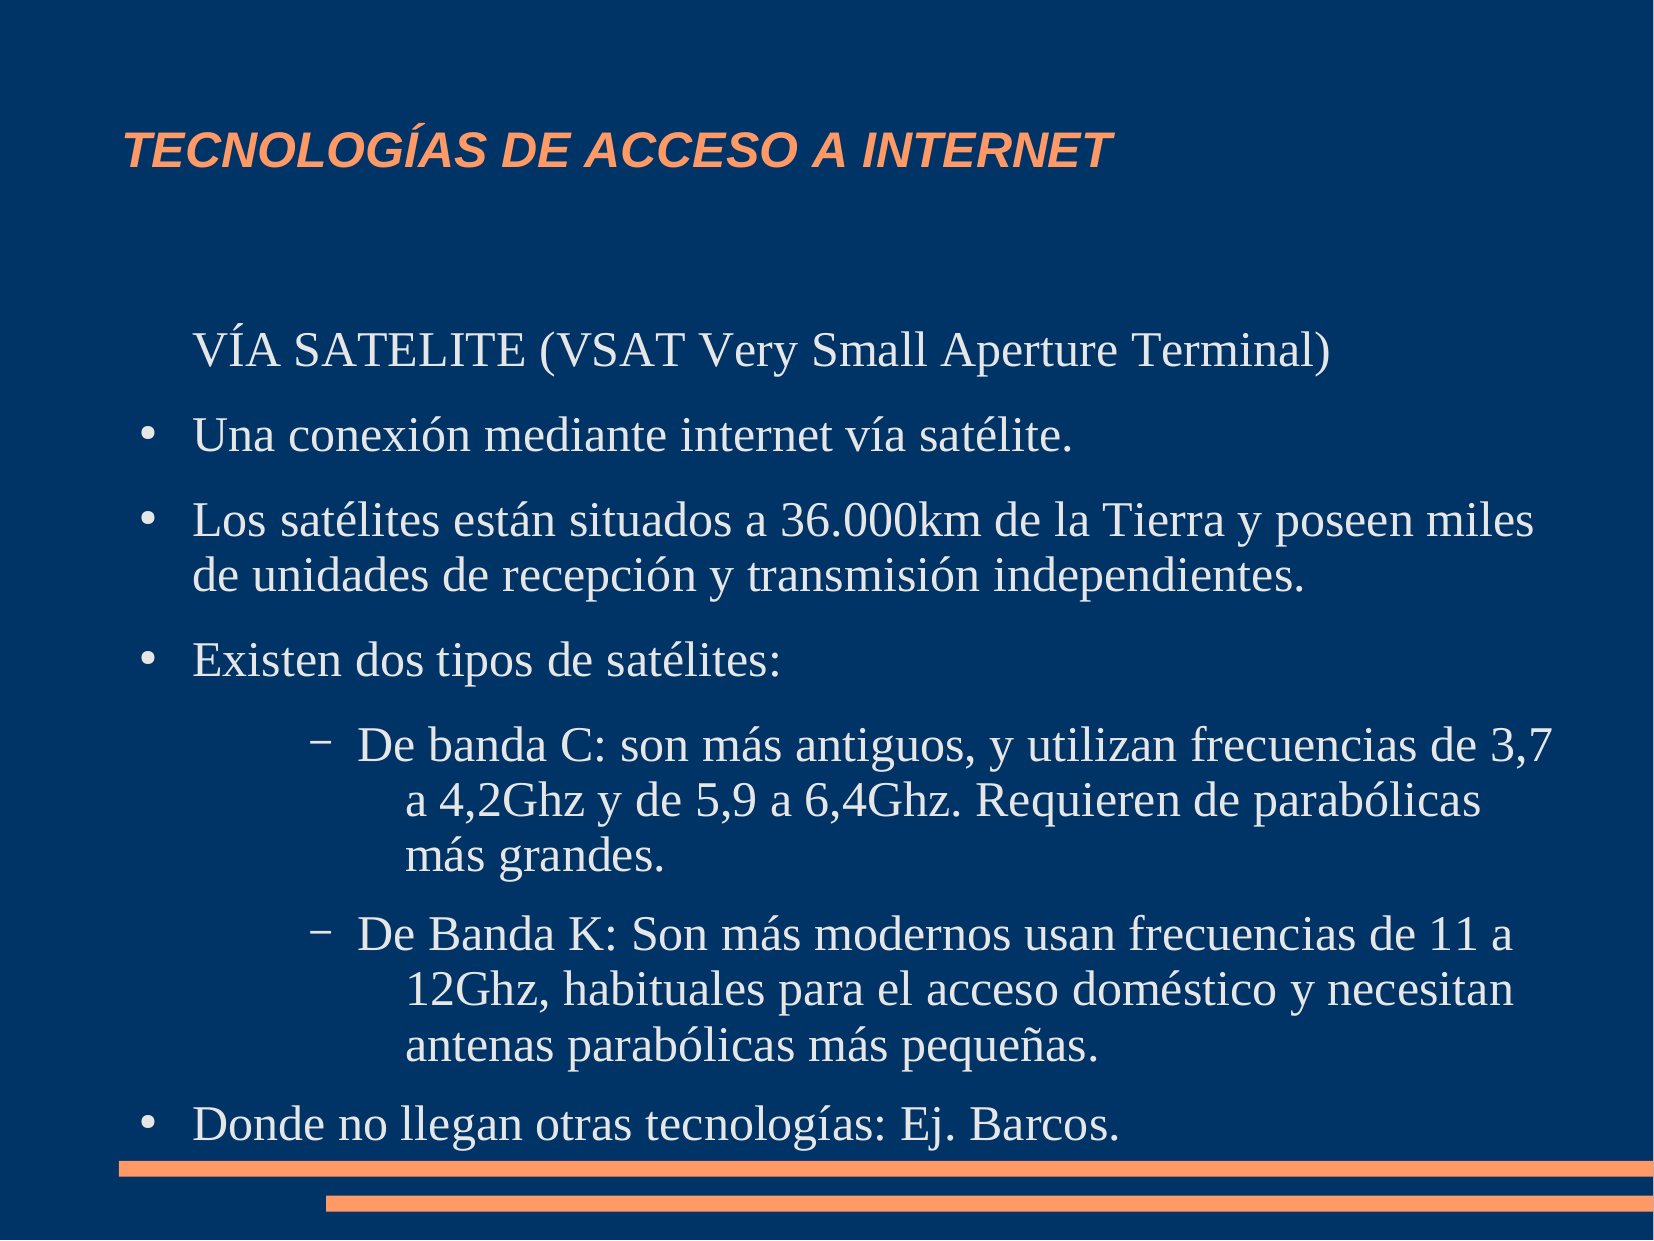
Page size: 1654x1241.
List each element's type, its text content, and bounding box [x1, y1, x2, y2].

list VÍA SATELITE (VSAT Very Small Aperture Terminal) Una conexión mediante internet vía satélite. Los satélites están situados a 36.000km de la Tierra y poseen miles de unidades de recepción y transmisión independientes. Existen dos tipos de satélites: De banda C: son más antiguos, y utilizan frecuencias de 3,7 a 4,2Ghz y de 5,9 a 6,4Ghz. Requieren de parabólicas más grandes. De Banda K: Son más modernos usan frecuencias de 11 a 12Ghz, habituales para el acceso doméstico y necesitan antenas parabólicas más pequeñas. Donde no llegan otras tecnologías: Ej. Barcos. [121, 322, 1561, 1151]
title TECNOLOGÍAS DE ACCESO A INTERNET [121, 46, 1534, 254]
